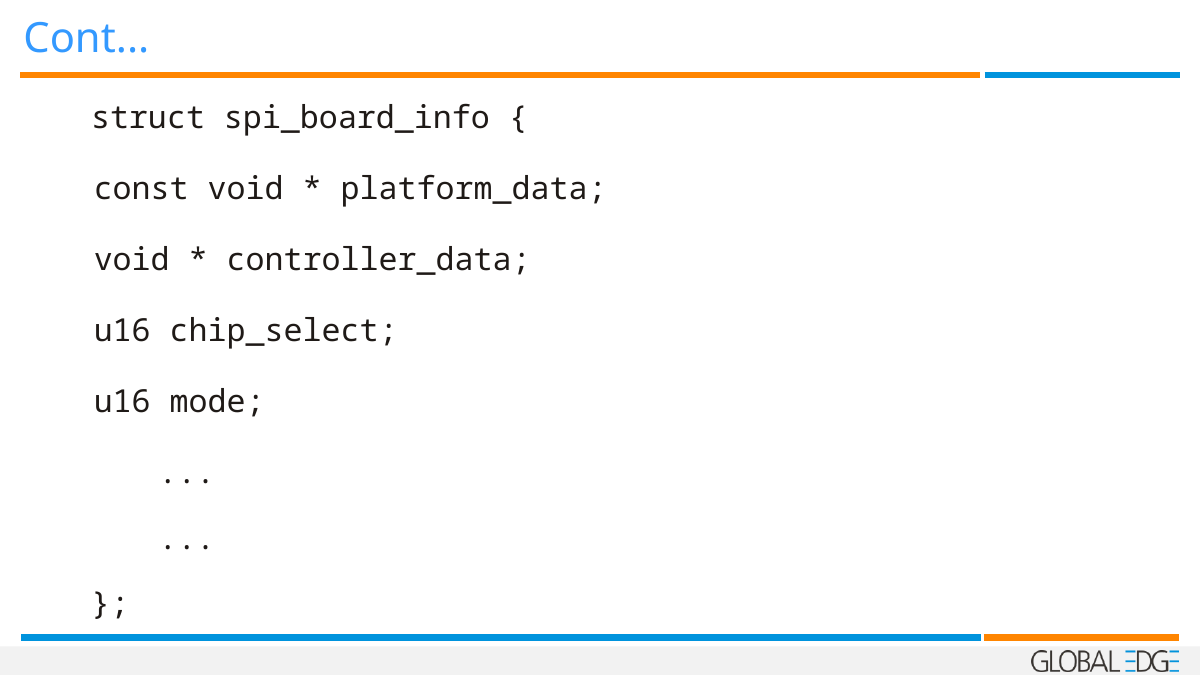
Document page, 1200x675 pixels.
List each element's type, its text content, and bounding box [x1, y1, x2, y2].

title Cont... [12, 9, 1088, 63]
picture [1031, 650, 1179, 672]
list struct spi_board_info { const void * platform_data; void * controller_data; u16 chip_select; u16 mode; ... ... }; [23, 94, 1182, 626]
